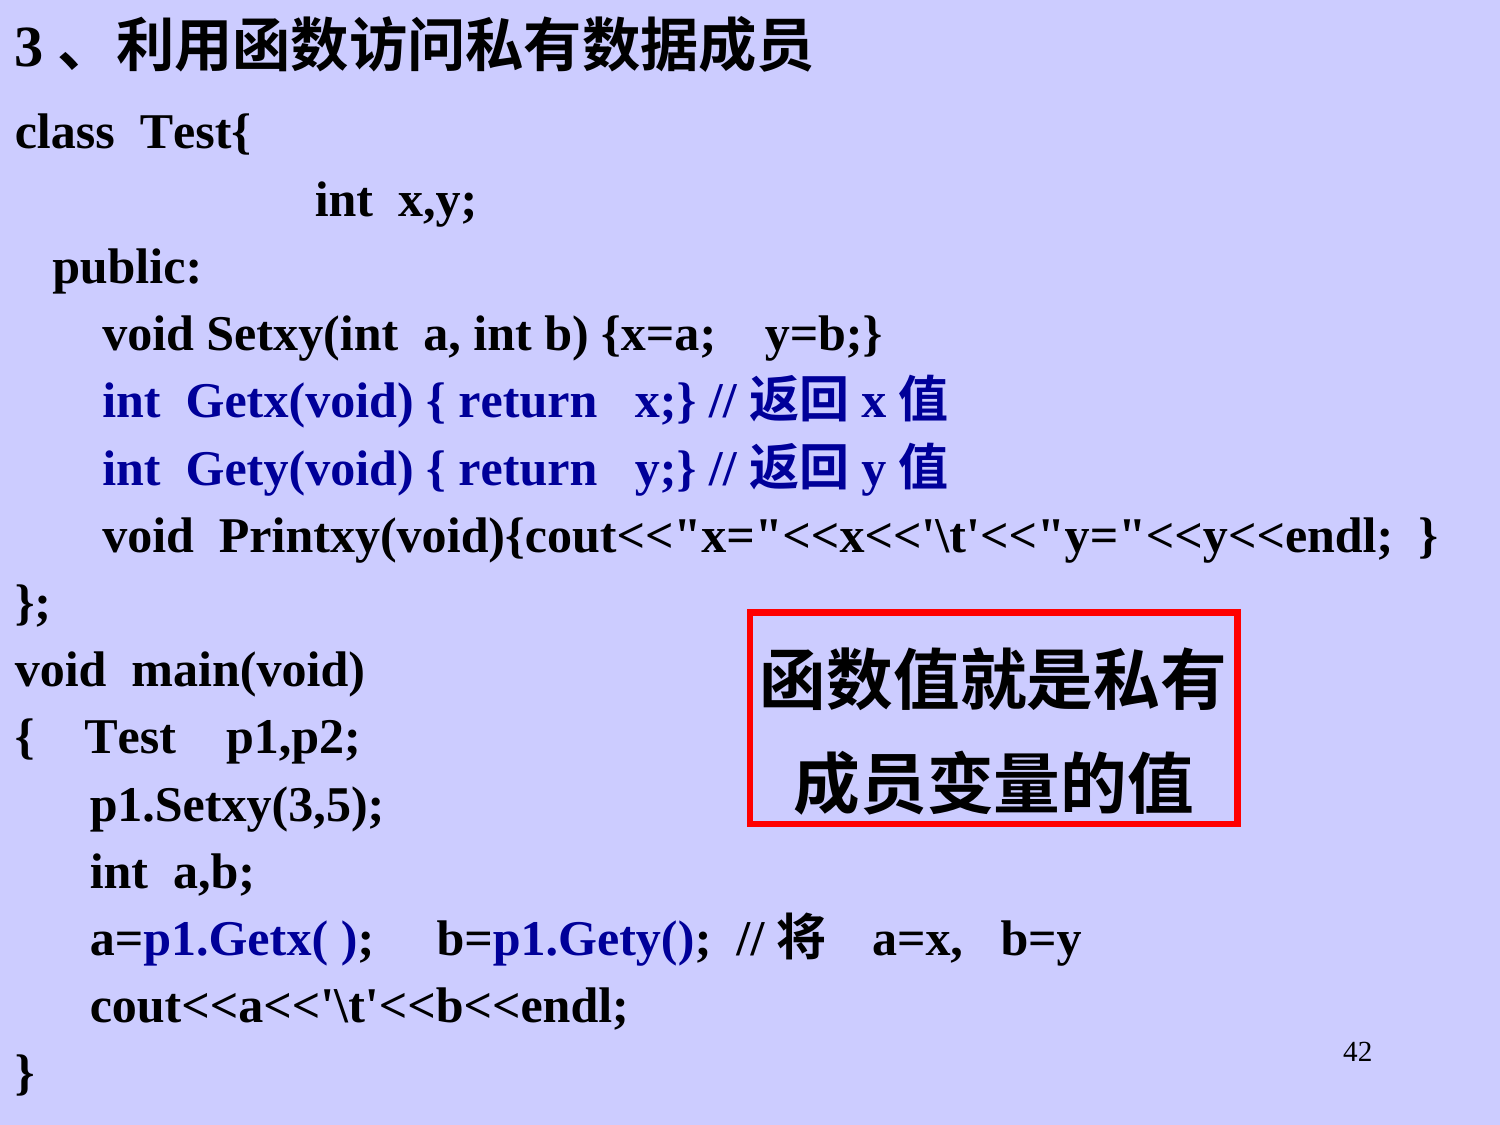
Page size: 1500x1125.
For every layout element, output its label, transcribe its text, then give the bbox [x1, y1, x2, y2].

text_box 3、利用函数访问私有数据成员 [0, 0, 1463, 86]
text_box 函数值就是私有成员变量的值 [749, 612, 1238, 824]
text_box class Test{ int x,y; public: void Setxy(int a, int b) {x=a; y=b;} int Getx(void) { return x;} //返回x值 int Gety(void) { return y;} //返回y值 void Printxy(void){cout<<"x="<<x<<'\t'<<"y="<<y<<endl; } }; void main(void) { Test p1,p2; p1.Setxy(3,5); int a,b; a=p1.Getx( ); b=p1.Gety(); //将 a=x, b=y cout<<a<<'\t'<<b<<endl; } [0, 112, 1500, 1105]
